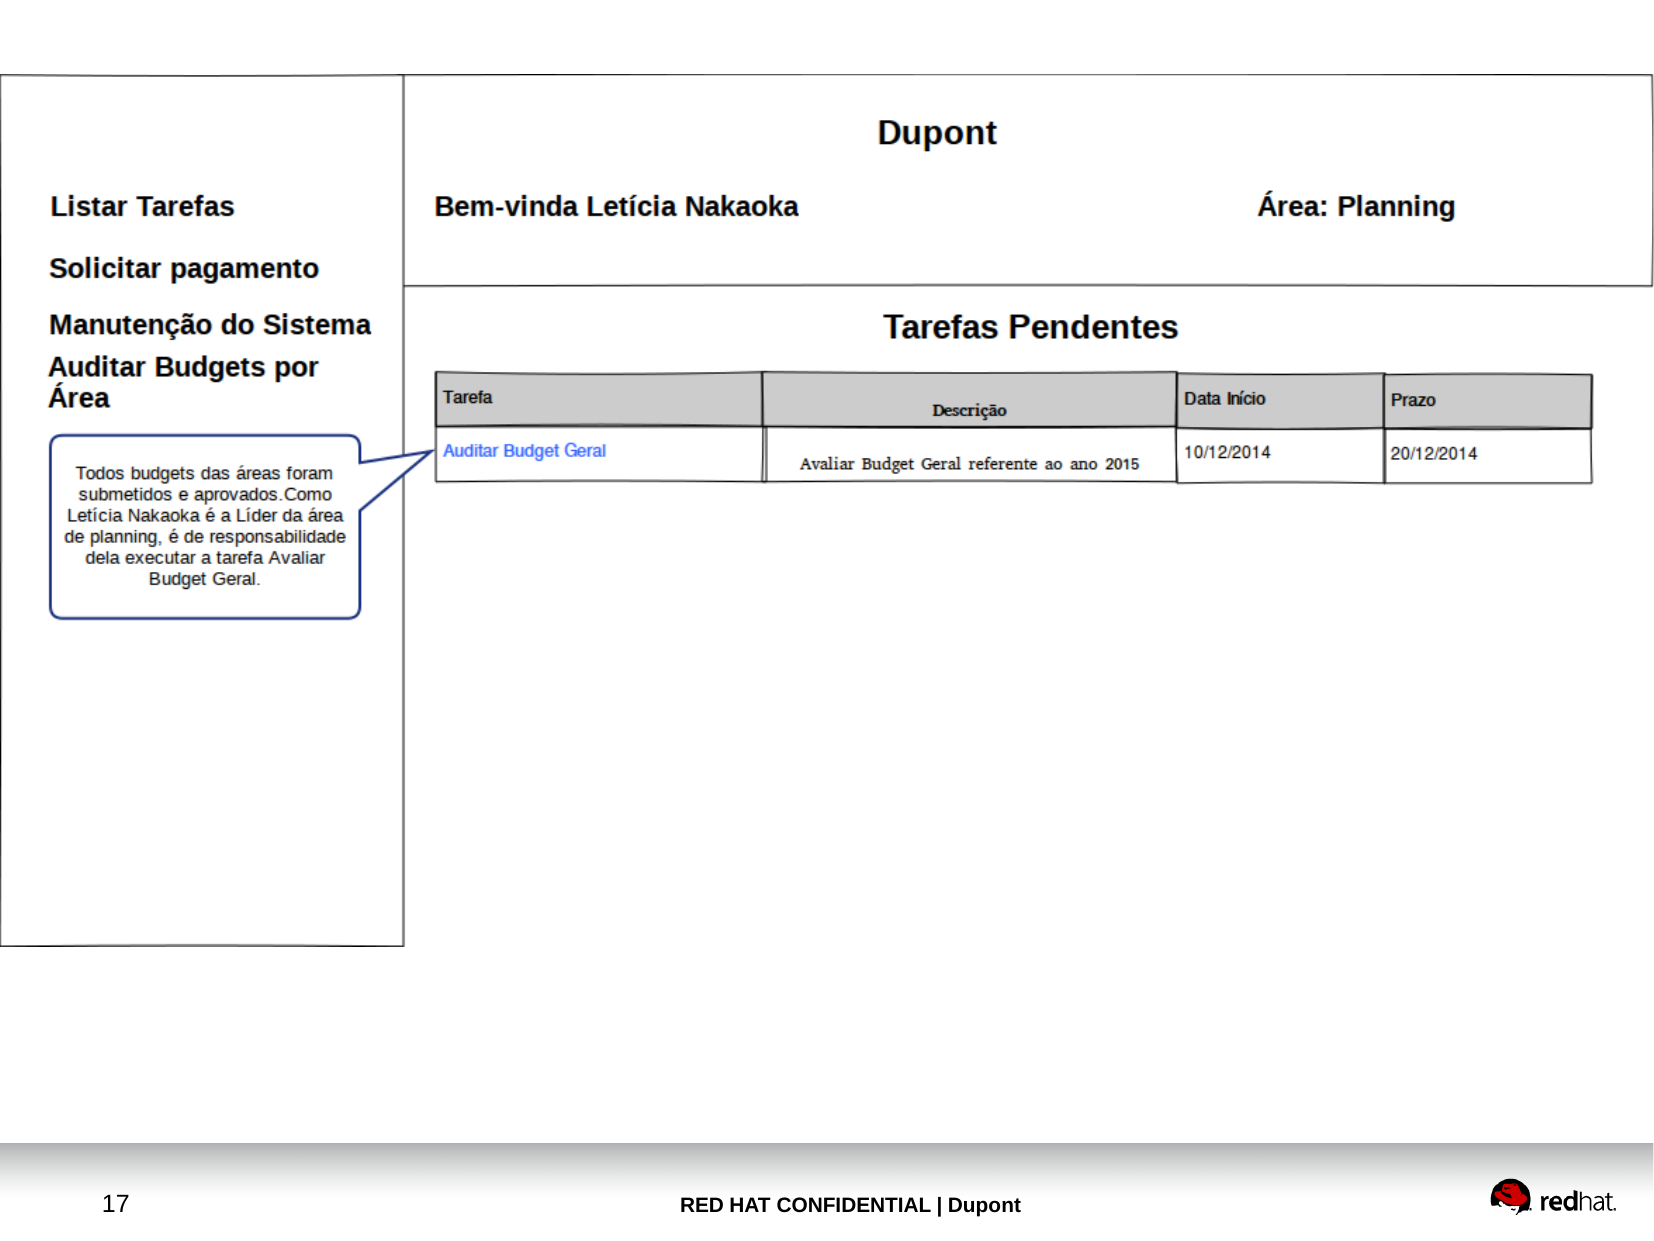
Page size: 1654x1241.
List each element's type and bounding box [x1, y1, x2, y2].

picture [0, 74, 1654, 947]
picture [0, 1143, 1654, 1241]
